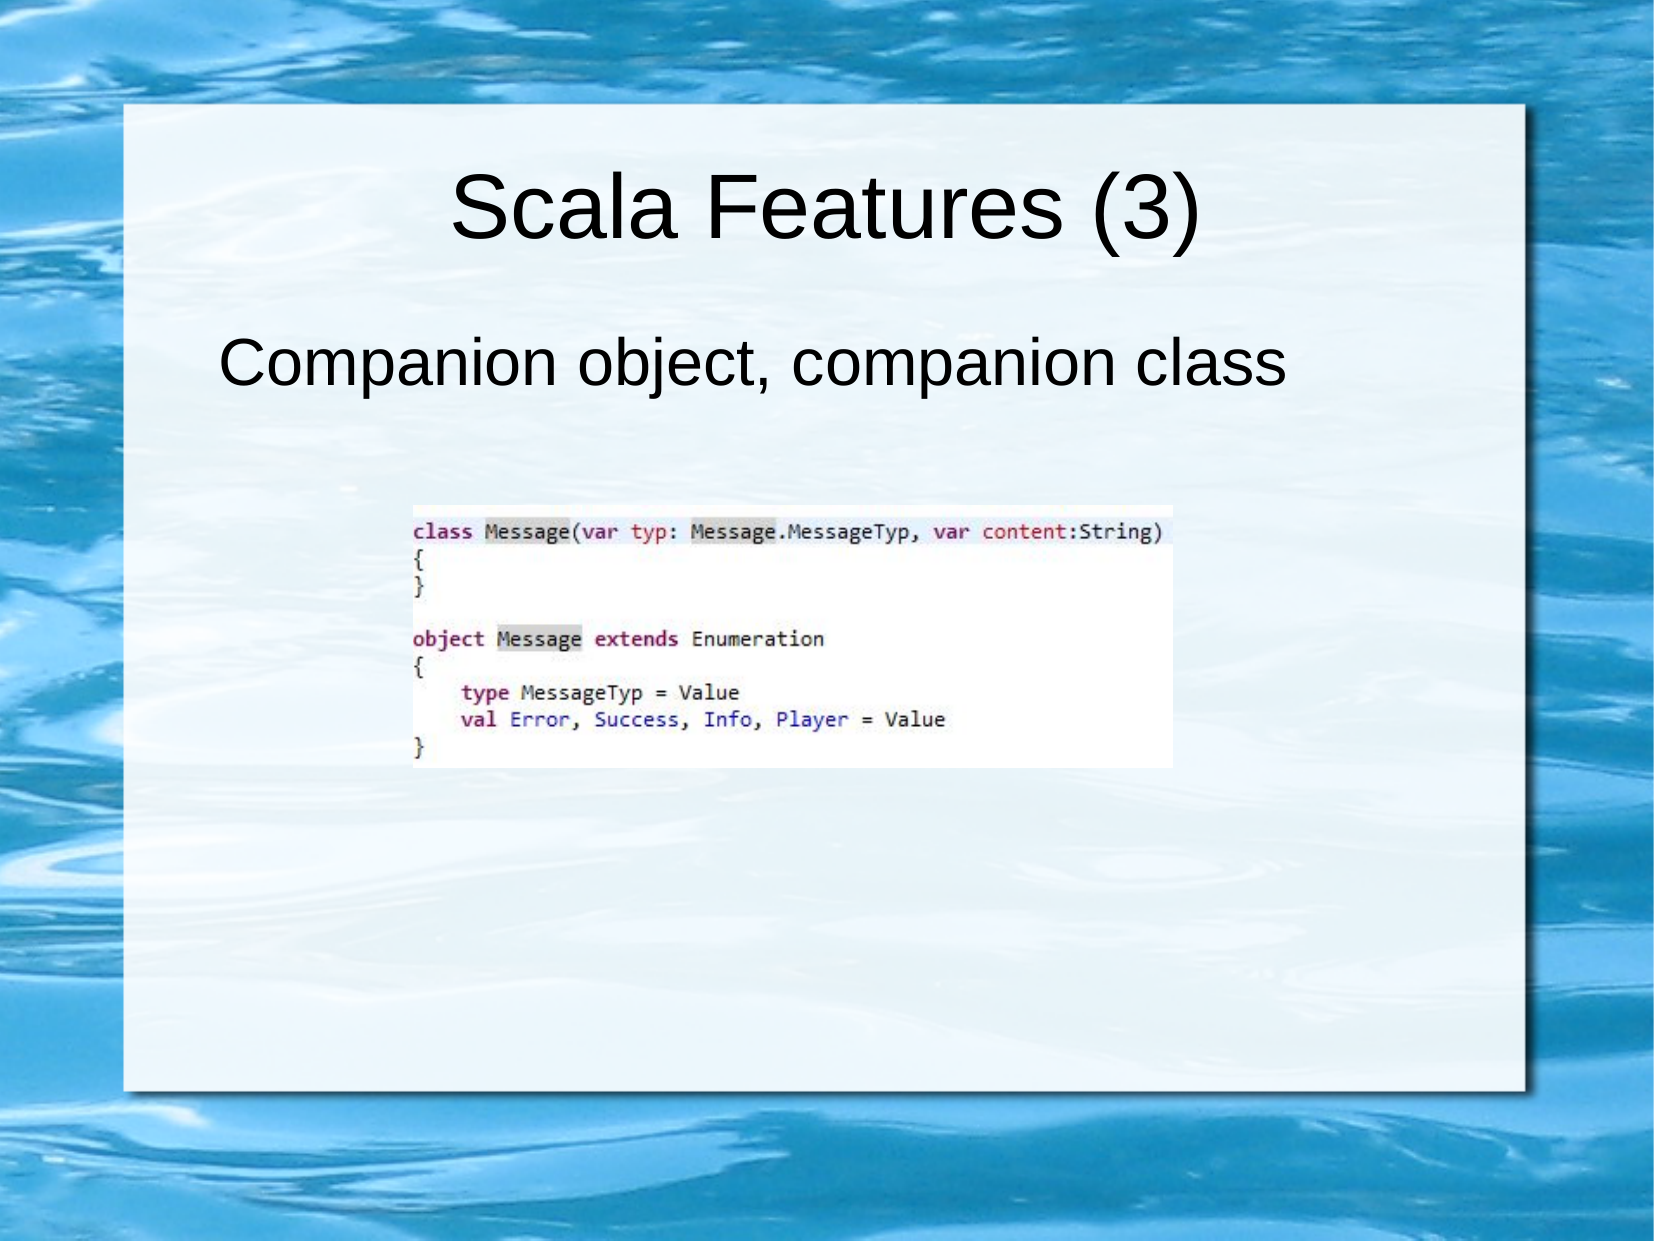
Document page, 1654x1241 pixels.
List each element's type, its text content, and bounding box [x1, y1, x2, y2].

list Companion object, companion class [147, 324, 1506, 1045]
title Scala Features (3) [147, 118, 1506, 296]
picture [0, 0, 1654, 1241]
